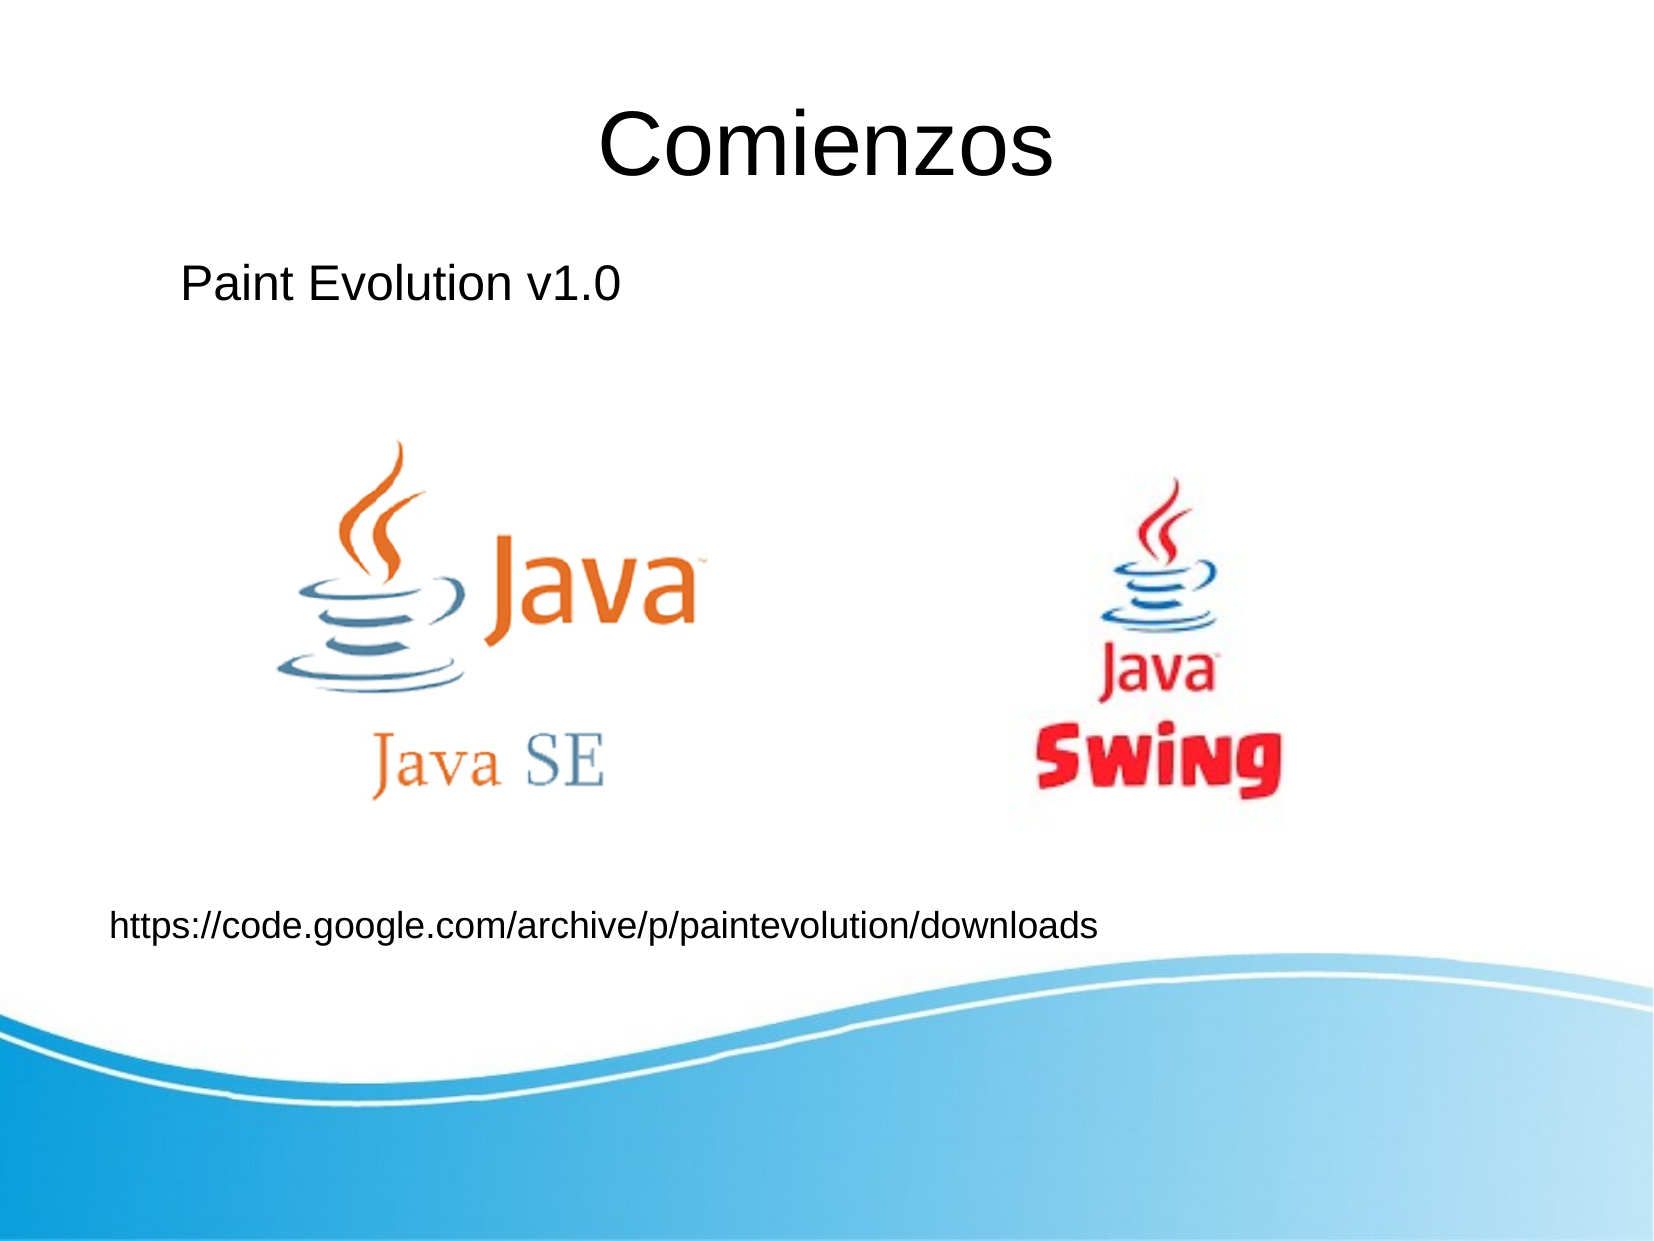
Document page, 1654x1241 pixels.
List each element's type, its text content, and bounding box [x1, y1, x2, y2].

picture [0, 952, 1654, 1241]
picture [933, 436, 1386, 839]
title Comienzos [82, 94, 1571, 200]
text_box Paint Evolution v1.0 [165, 248, 875, 331]
picture [224, 425, 733, 804]
text_box https://code.google.com/archive/p/paintevolution/downloads [94, 897, 1123, 969]
